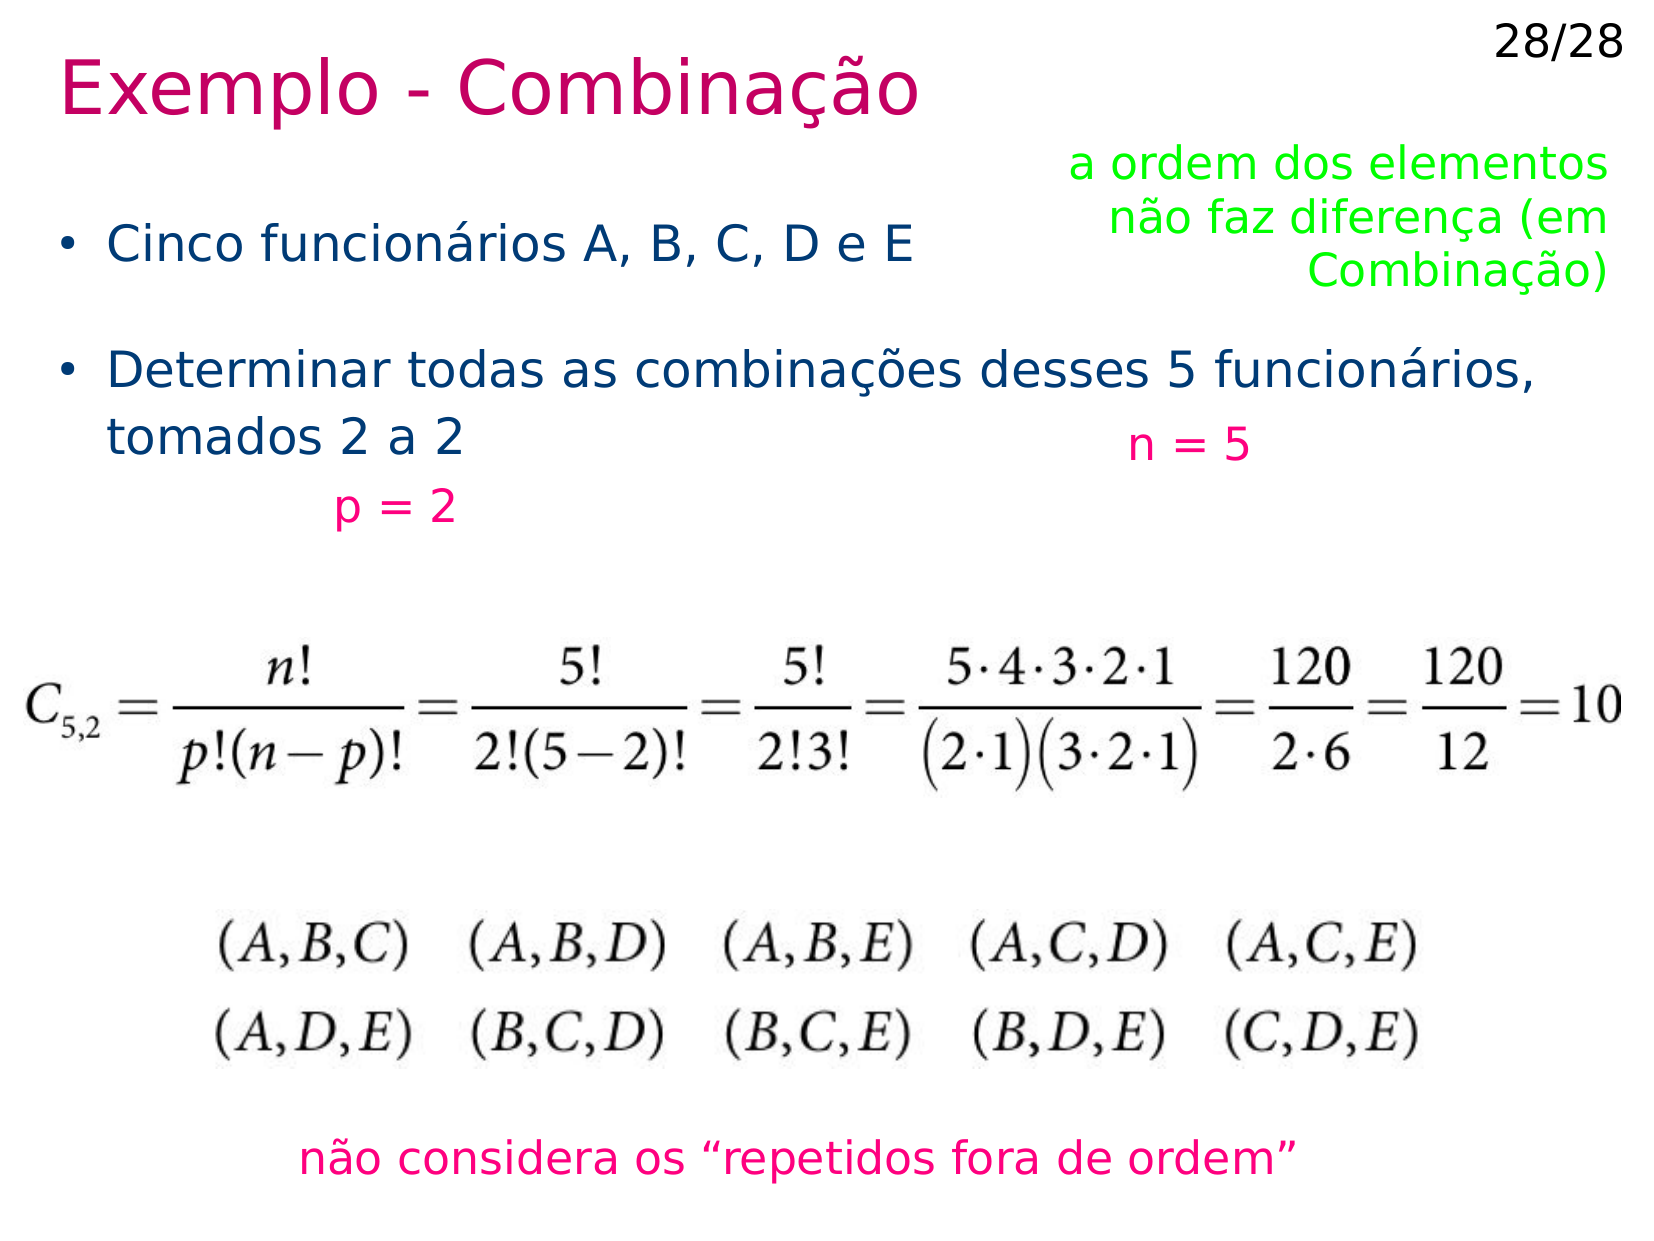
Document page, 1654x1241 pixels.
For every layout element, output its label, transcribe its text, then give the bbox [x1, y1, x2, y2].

text_box n = 5 [1098, 410, 1312, 485]
text_box p = 2 [318, 472, 497, 547]
picture [23, 637, 1621, 798]
title Exemplo - Combinação [59, 29, 1625, 148]
text_box não considera os “repetidos fora de ordem” [283, 1124, 1316, 1193]
list Cinco funcionários A, B, C, D e E Determinar todas as combinações desses 5 funcionários, tomados 2 a 2 [59, 206, 1625, 1211]
text_box a ordem dos elementos não faz diferença (em Combinação) [1015, 129, 1625, 367]
picture [200, 909, 1442, 1069]
